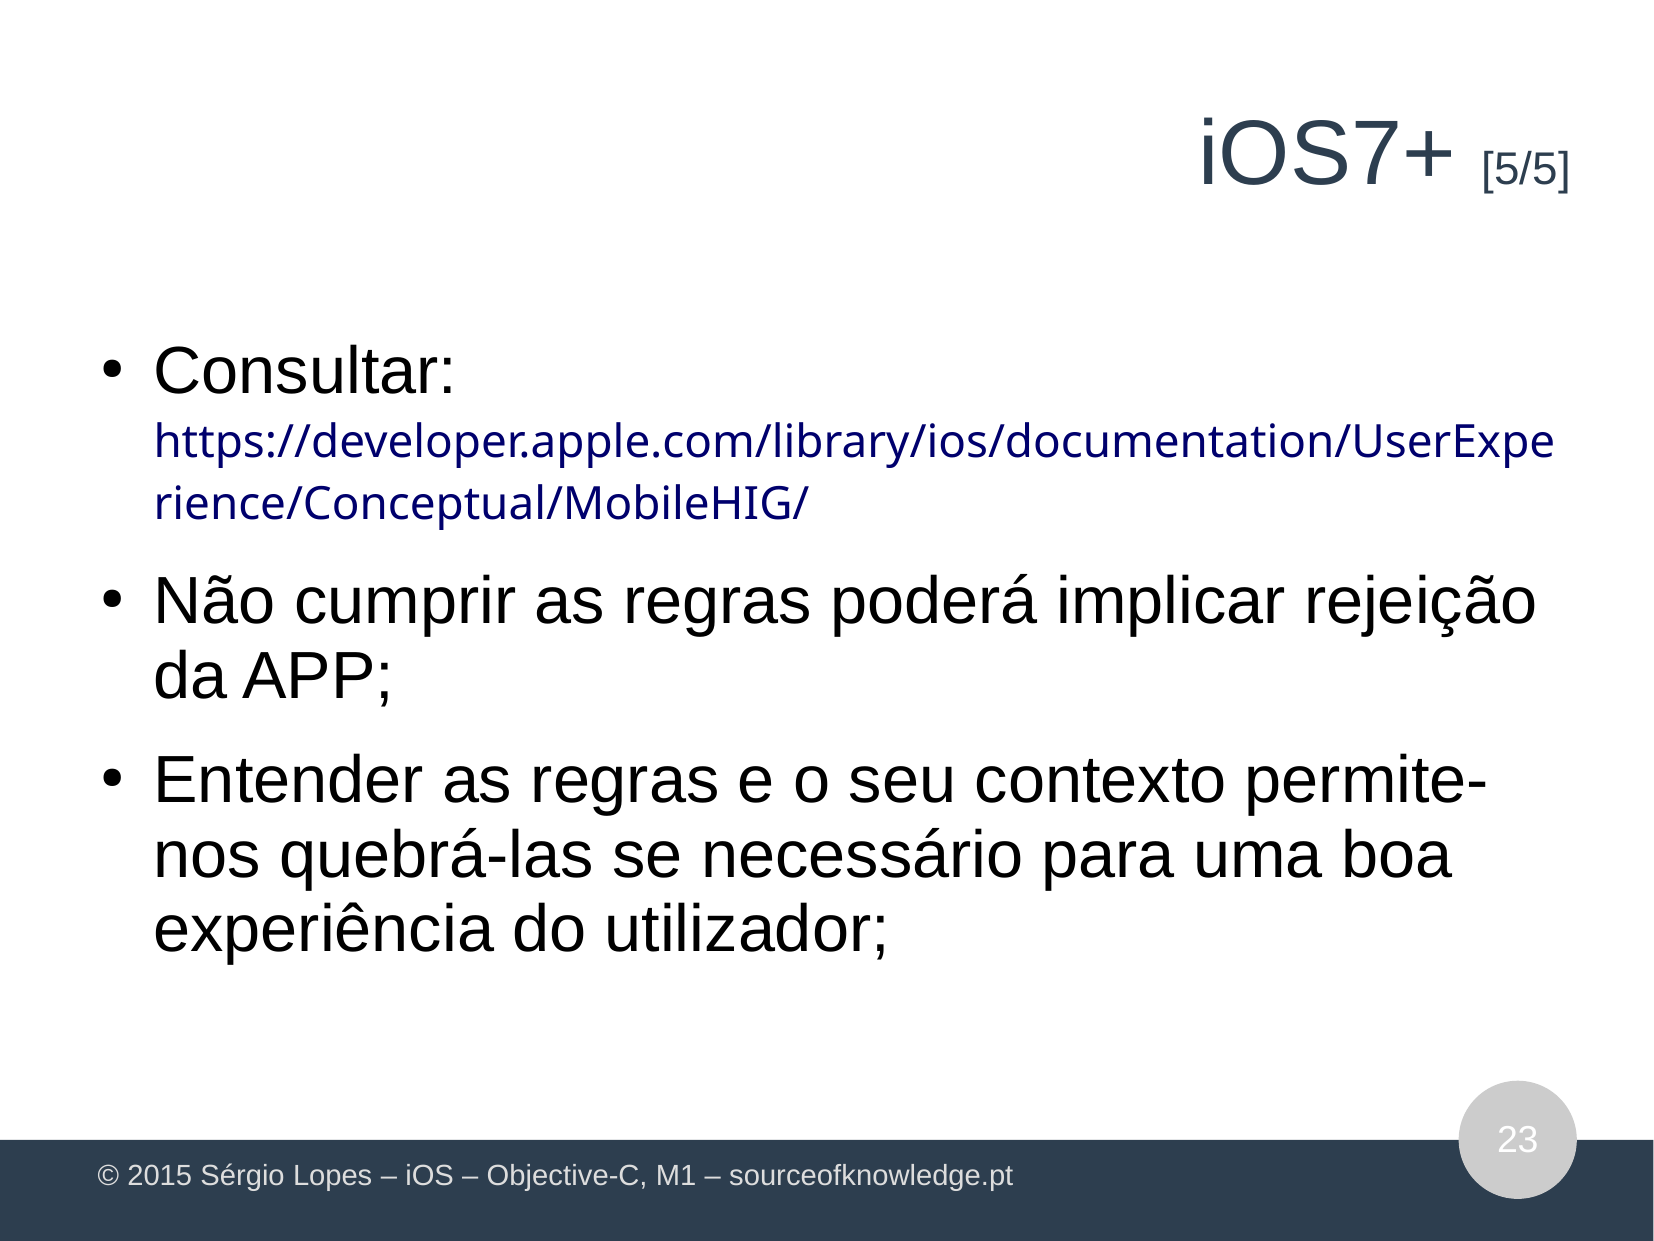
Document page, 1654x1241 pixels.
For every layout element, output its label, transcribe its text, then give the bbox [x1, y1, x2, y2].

title iOS7+ [5/5] [82, 49, 1571, 257]
text_box 23 [1458, 1080, 1577, 1199]
text_box [0, 1139, 1654, 1241]
list Consultar: https://developer.apple.com/library/ios/documentation/UserExperience/Conceptual/MobileHIG/ Não cumprir as regras poderá implicar rejeição da APP; Entender as regras e o seu contexto permite-nos quebrá-las se necessário para uma boa experiência do utilizador; [82, 290, 1571, 1010]
text_box © 2015 Sérgio Lopes – iOS – Objective-C, M1 – sourceofknowledge.pt [82, 1151, 1026, 1199]
